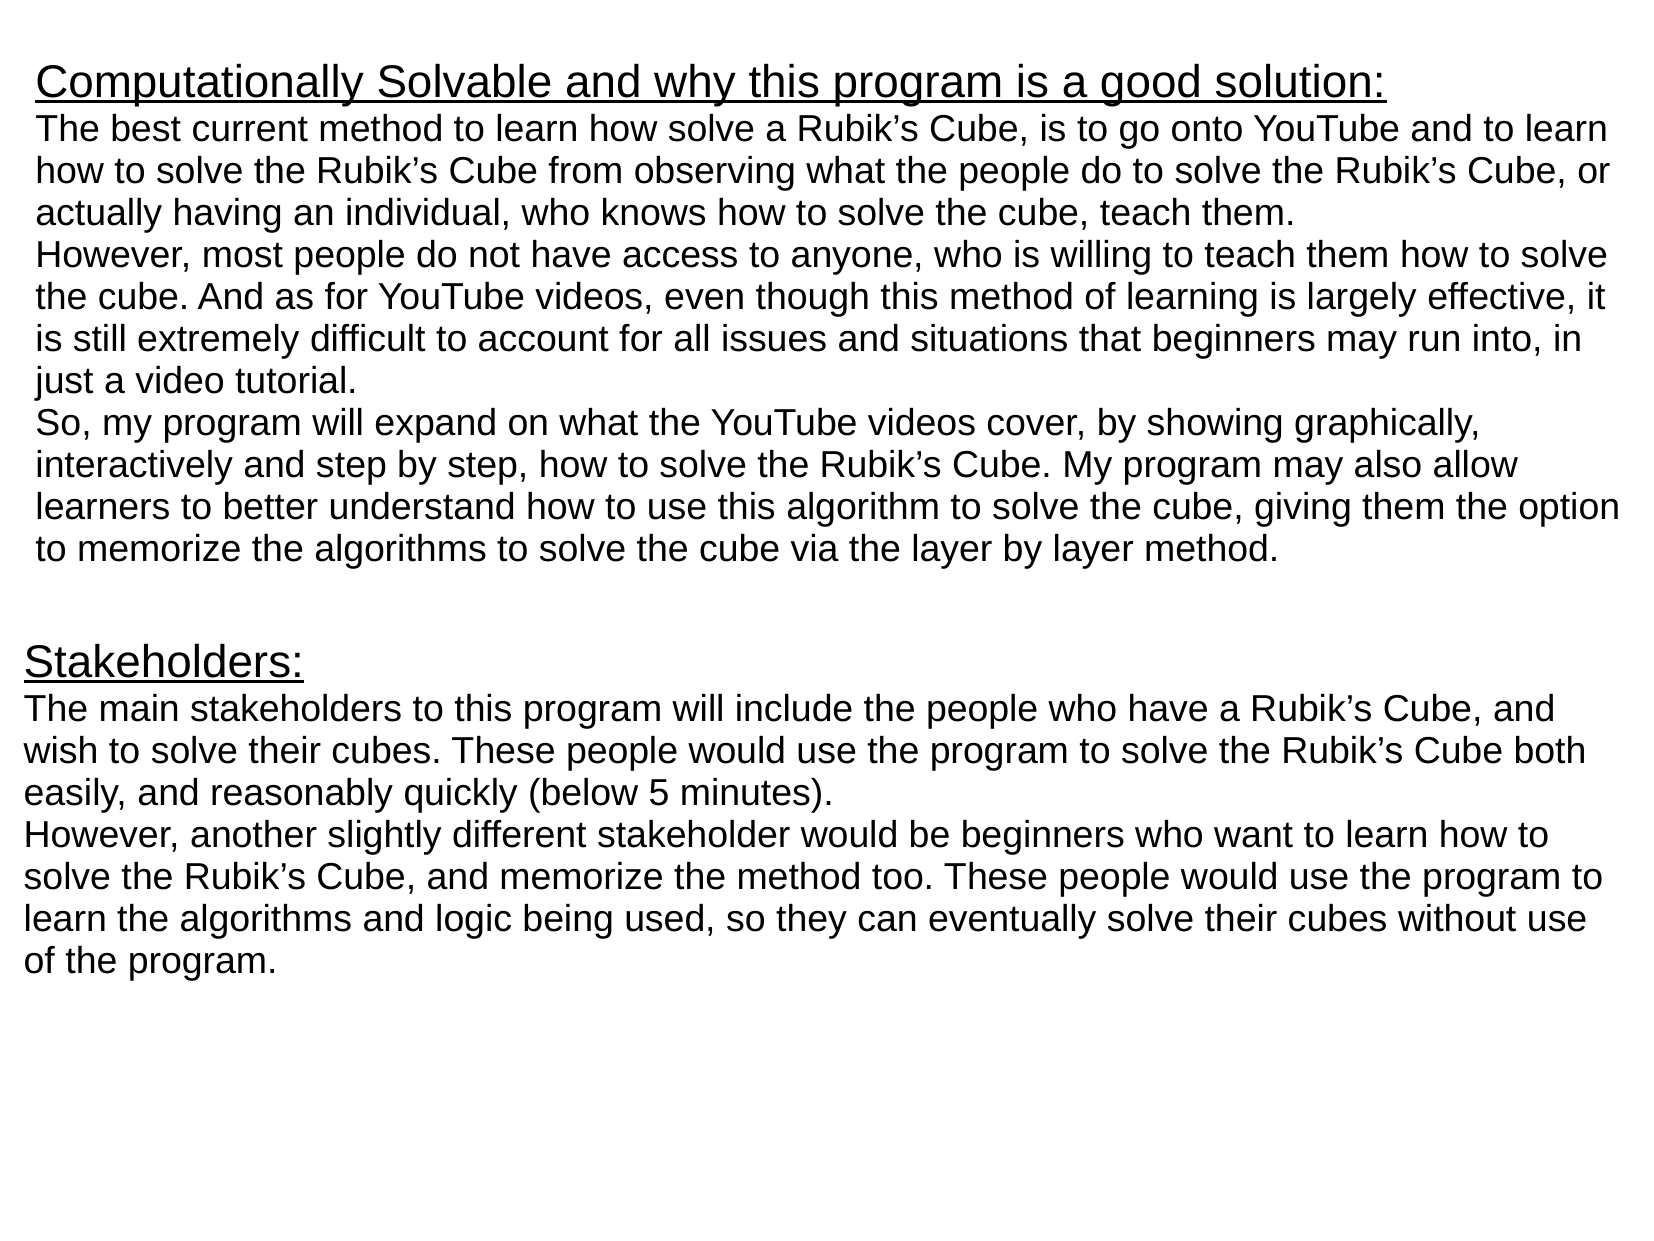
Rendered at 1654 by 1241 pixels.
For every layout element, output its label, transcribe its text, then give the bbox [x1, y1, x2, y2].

title Stakeholders: The main stakeholders to this program will include the people who have a Rubik’s Cube, and wish to solve their cubes. These people would use the program to solve the Rubik’s Cube both easily, and reasonably quickly (below 5 minutes). However, another slightly different stakeholder would be beginners who want to learn how to solve the Rubik’s Cube, and memorize the method too. These people would use the program to learn the algorithms and logic being used, so they can eventually solve their cubes without use of the program. [23, 590, 1619, 1028]
title Computationally Solvable and why this program is a good solution: The best current method to learn how solve a Rubik’s Cube, is to go onto YouTube and to learn how to solve the Rubik’s Cube from observing what the people do to solve the Rubik’s Cube, or actually having an individual, who knows how to solve the cube, teach them. However, most people do not have access to anyone, who is willing to teach them how to solve the cube. And as for YouTube videos, even though this method of learning is largely effective, it is still extremely difficult to account for all issues and situations that beginners may run into, in just a video tutorial. So, my program will expand on what the YouTube videos cover, by showing graphically, interactively and step by step, how to solve the Rubik’s Cube. My program may also allow learners to better understand how to use this algorithm to solve the cube, giving them the option to memorize the algorithms to solve the cube via the layer by layer method. [35, 35, 1630, 591]
